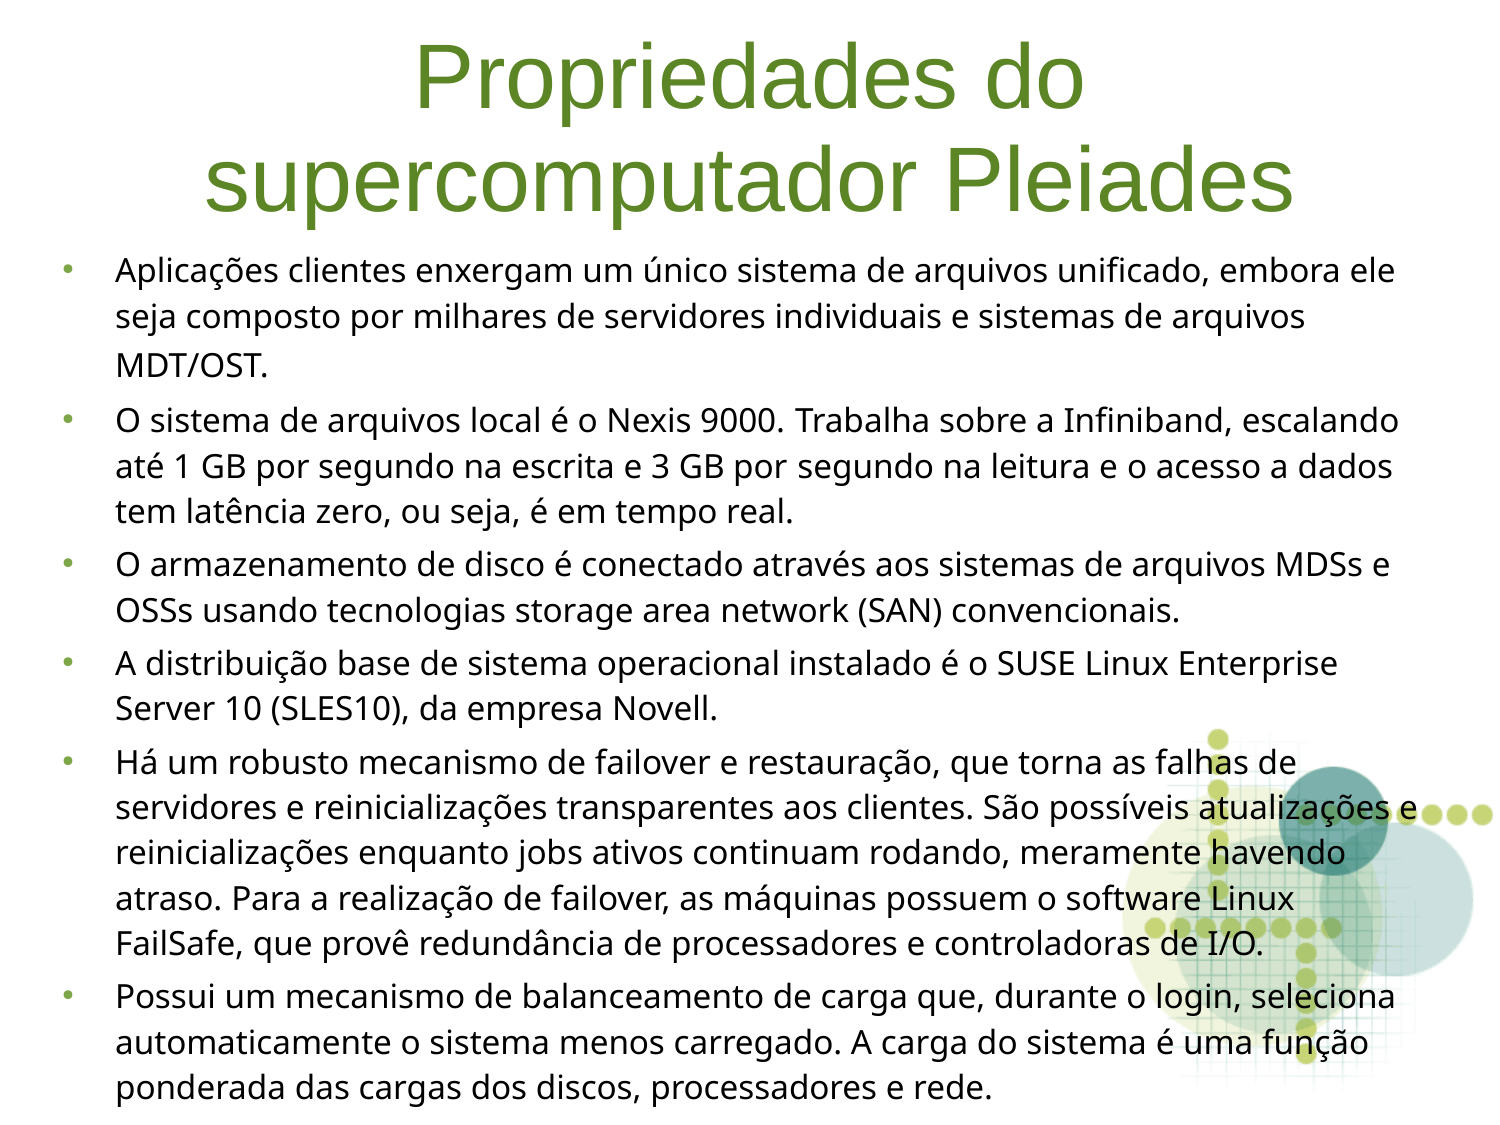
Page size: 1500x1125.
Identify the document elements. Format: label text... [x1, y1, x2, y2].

title Propriedades do supercomputador Pleiades [110, 18, 1392, 180]
list Aplicações clientes enxergam um único sistema de arquivos unificado, embora ele seja composto por milhares de servidores individuais e sistemas de arquivos MDT/OST. O sistema de arquivos local é o Nexis 9000. Trabalha sobre a Infiniband, escalando até 1 GB por segundo na escrita e 3 GB por segundo na leitura e o acesso a dados tem latência zero, ou seja, é em tempo real. O armazenamento de disco é conectado através aos sistemas de arquivos MDSs e OSSs usando tecnologias storage area network (SAN) convencionais. A distribuição base de sistema operacional instalado é o SUSE Linux Enterprise Server 10 (SLES10), da empresa Novell. Há um robusto mecanismo de failover e restauração, que torna as falhas de servidores e reinicializações transparentes aos clientes. São possíveis atualizações e reinicializações enquanto jobs ativos continuam rodando, meramente havendo atraso. Para a realização de failover, as máquinas possuem o software Linux FailSafe, que provê redundância de processadores e controladoras de I/O. Possui um mecanismo de balanceamento de carga que, durante o login, seleciona automaticamente o sistema menos carregado. A carga do sistema é uma função ponderada das cargas dos discos, processadores e rede. [29, 180, 1447, 1062]
picture [1110, 718, 1500, 1098]
